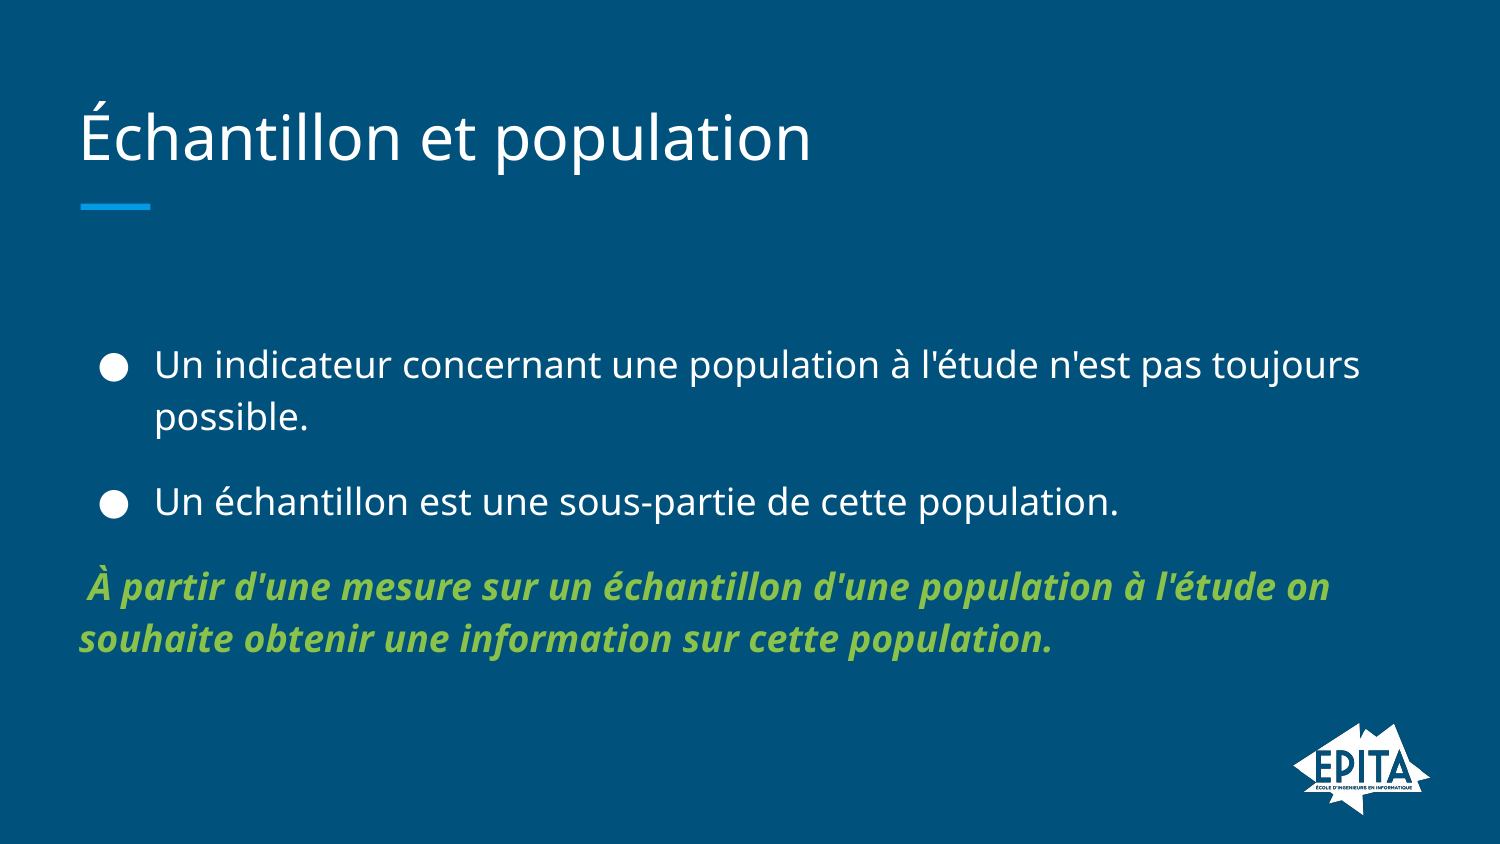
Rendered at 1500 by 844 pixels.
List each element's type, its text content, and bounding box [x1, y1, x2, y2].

picture [1295, 753, 1315, 780]
list Un indicateur concernant une population à l'étude n'est pas toujours possible. Un échantillon est une sous-partie de cette population. À partir d'une mesure sur un échantillon d'une population à l'étude on souhaite obtenir une information sur cette population. [63, 244, 1437, 750]
picture [1306, 725, 1428, 814]
title Échantillon et population [63, 75, 1437, 188]
